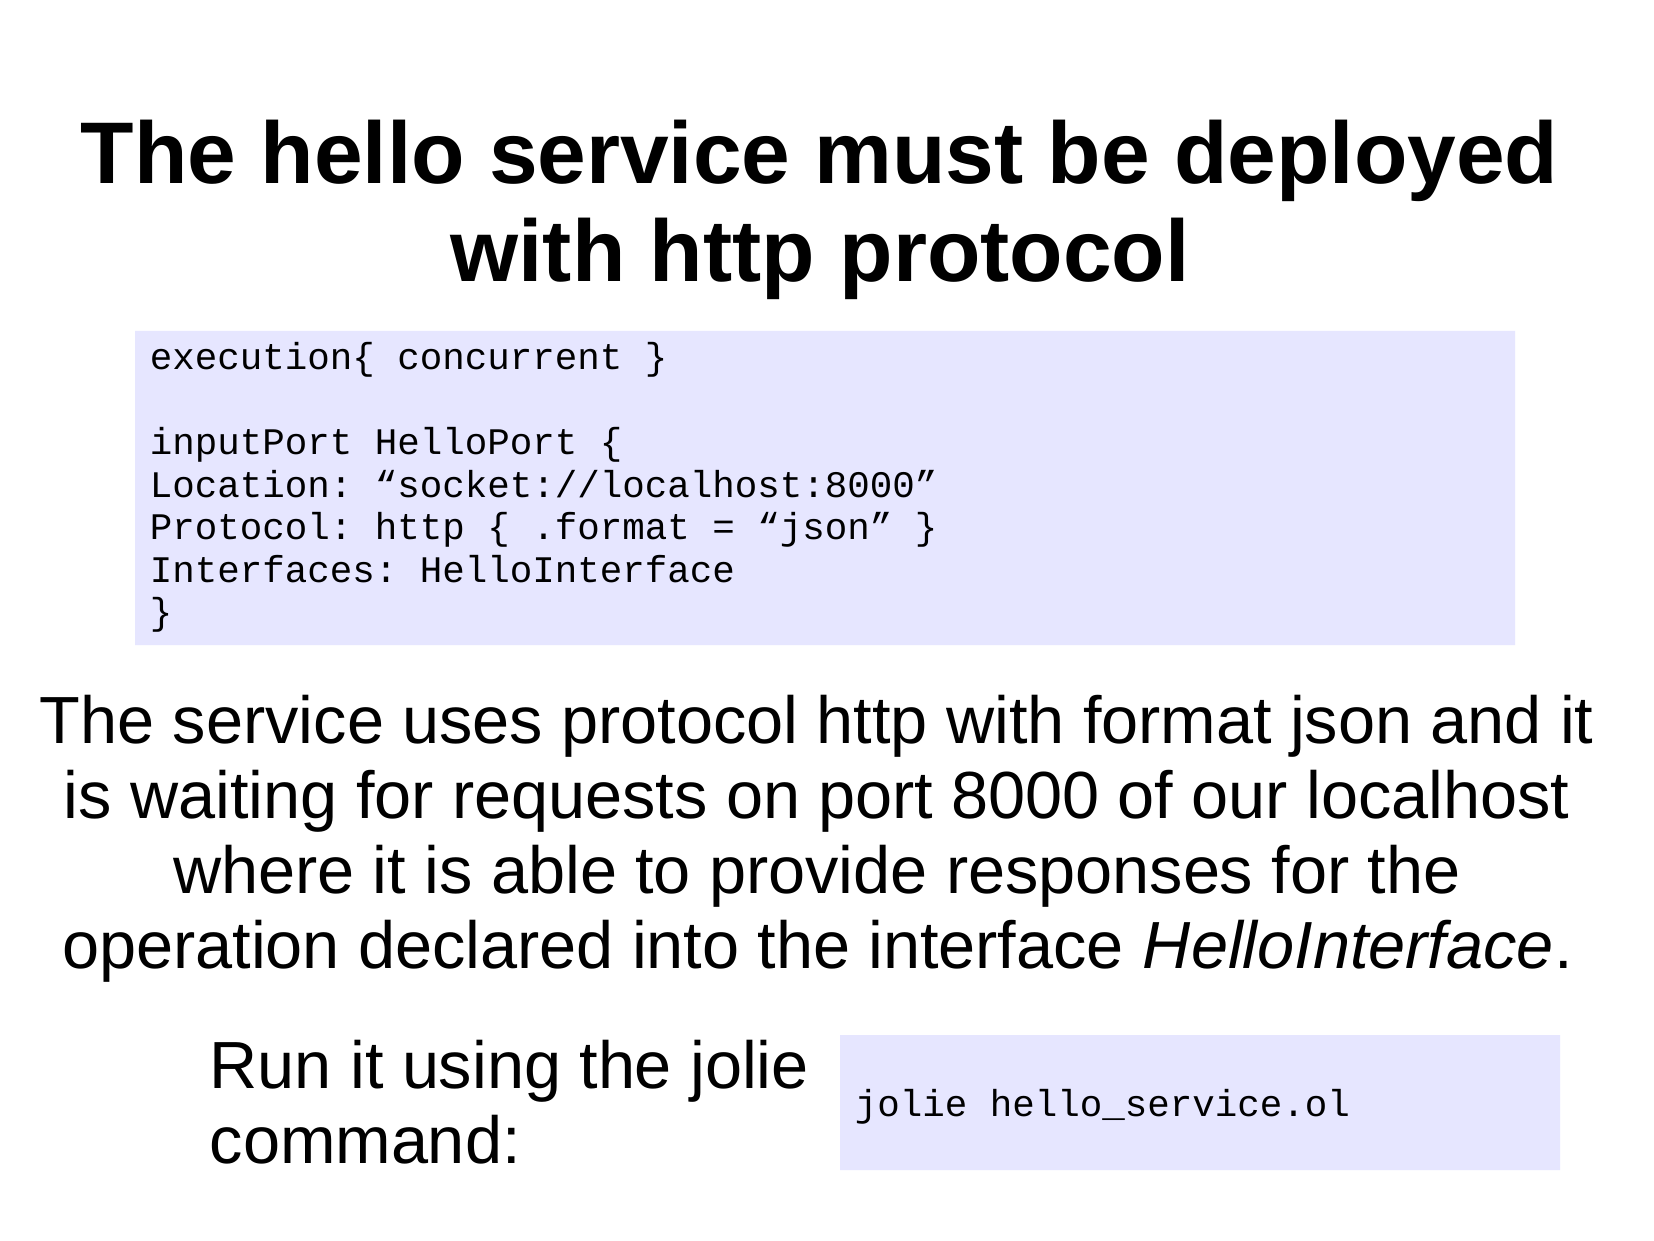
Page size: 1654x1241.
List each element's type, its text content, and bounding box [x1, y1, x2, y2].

text_box jolie hello_service.ol [1081, 1035, 1561, 1171]
text_box The hello service must be deployed with http protocol [66, 97, 1576, 309]
text_box Run it using the jolie command: [195, 1020, 1081, 1186]
text_box execution{ concurrent } inputPort HelloPort { Location: “socket://localhost:8000” Protocol: http { .format = “json” } Interfaces: HelloInterface } [135, 330, 1516, 646]
text_box The service uses protocol http with format json and it is waiting for requests on port 8000 of our localhost where it is able to provide responses for the operation declared into the interface HelloInterface. [15, 676, 1621, 991]
